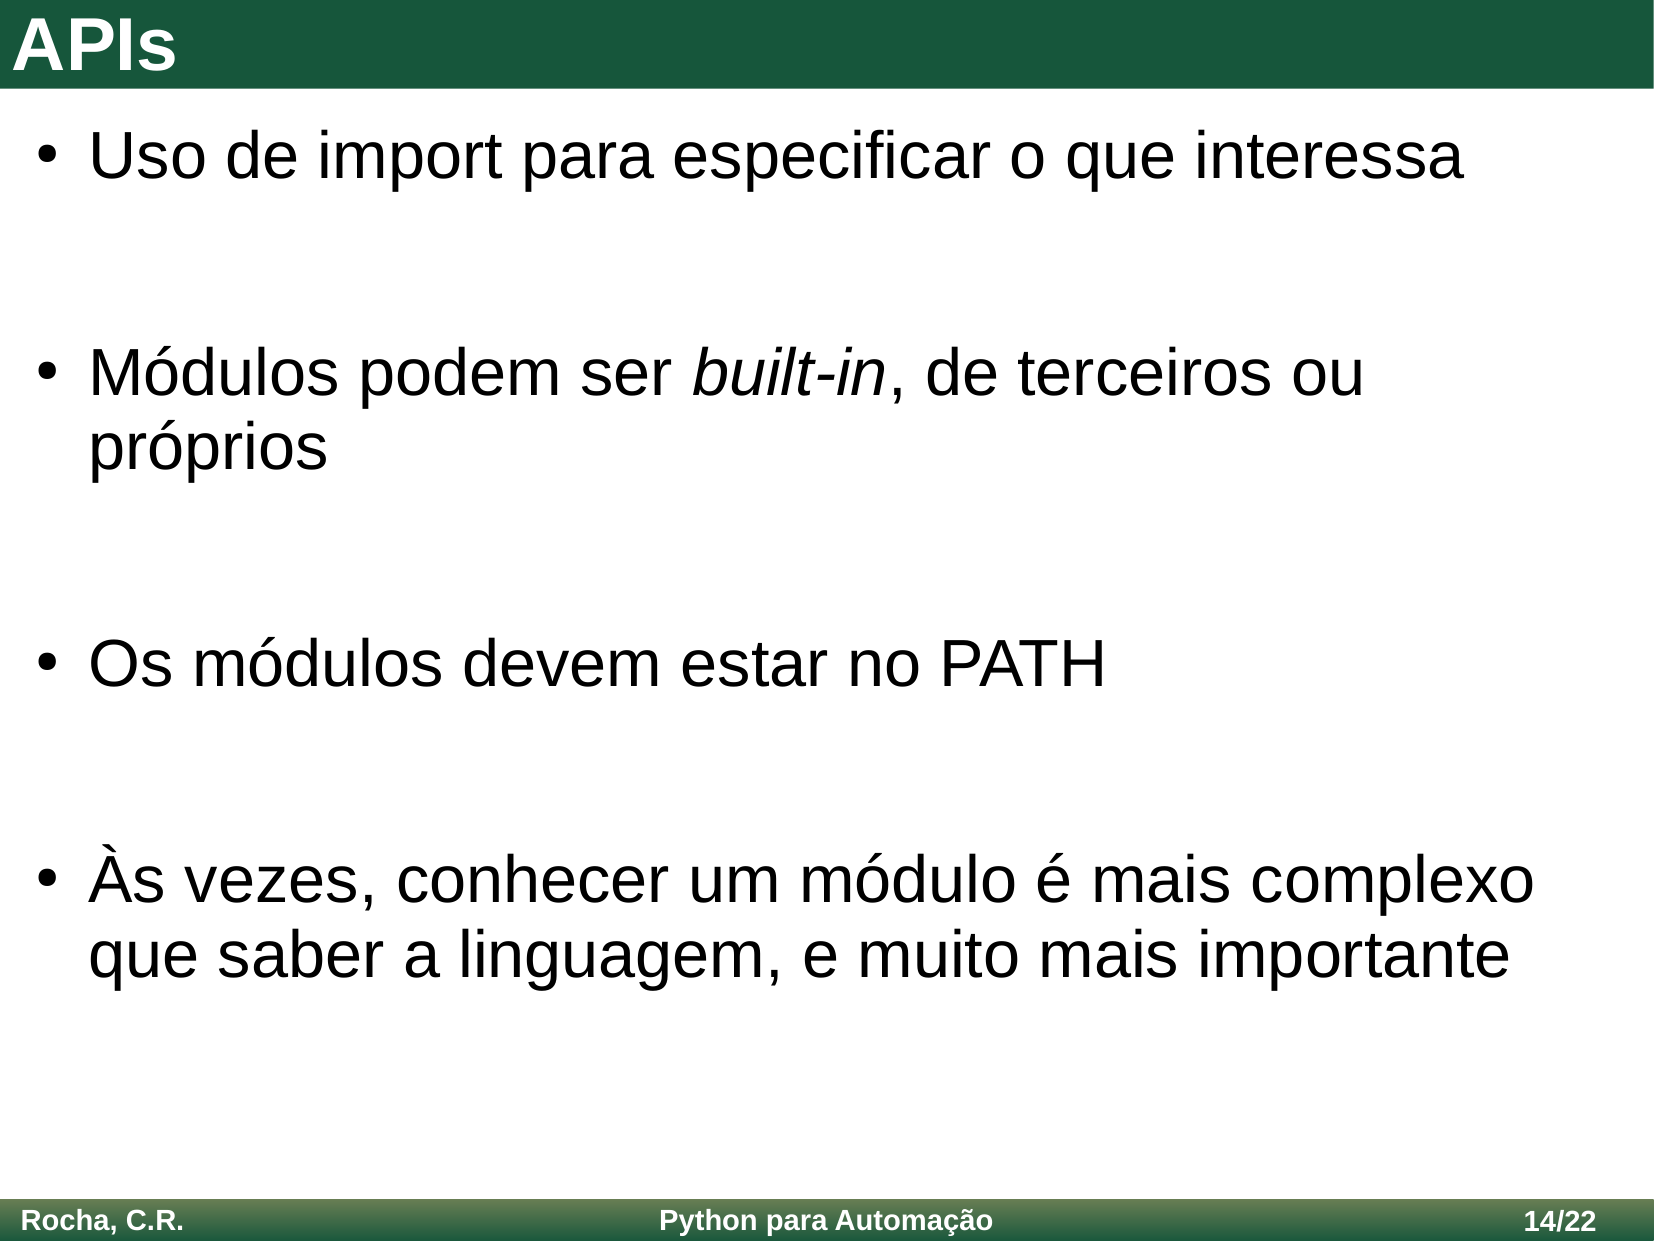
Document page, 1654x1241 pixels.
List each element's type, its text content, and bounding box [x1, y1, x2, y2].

title APIs [11, 0, 1625, 89]
list Uso de import para especificar o que interessa Módulos podem ser built-in, de terceiros ou próprios Os módulos devem estar no PATH Às vezes, conhecer um módulo é mais complexo que saber a linguagem, e muito mais importante [17, 118, 1625, 1123]
